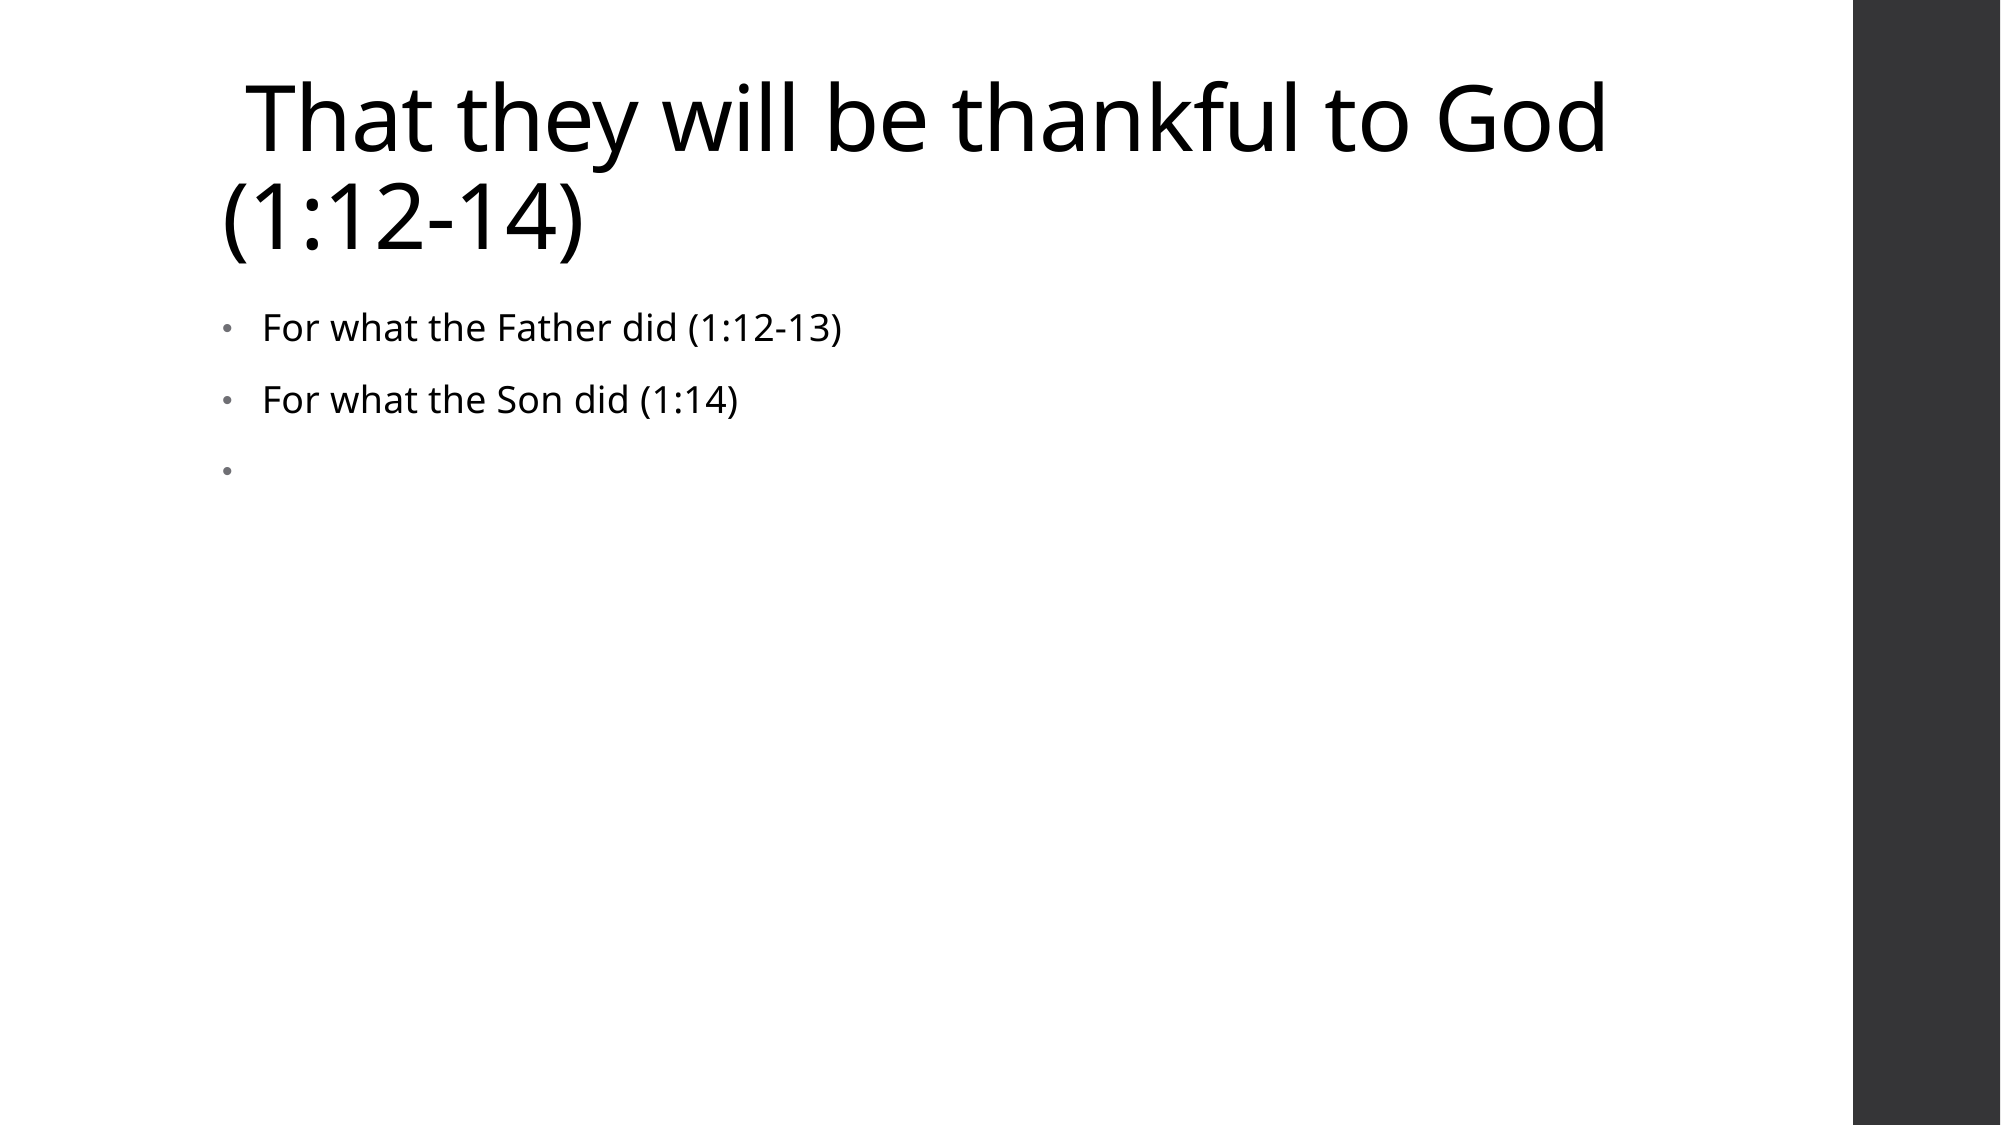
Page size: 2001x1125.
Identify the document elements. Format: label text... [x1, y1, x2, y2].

list For what the Father did (1:12-13) For what the Son did (1:14) [206, 299, 1617, 1014]
title That they will be thankful to God (1:12-14) [206, 60, 1797, 278]
